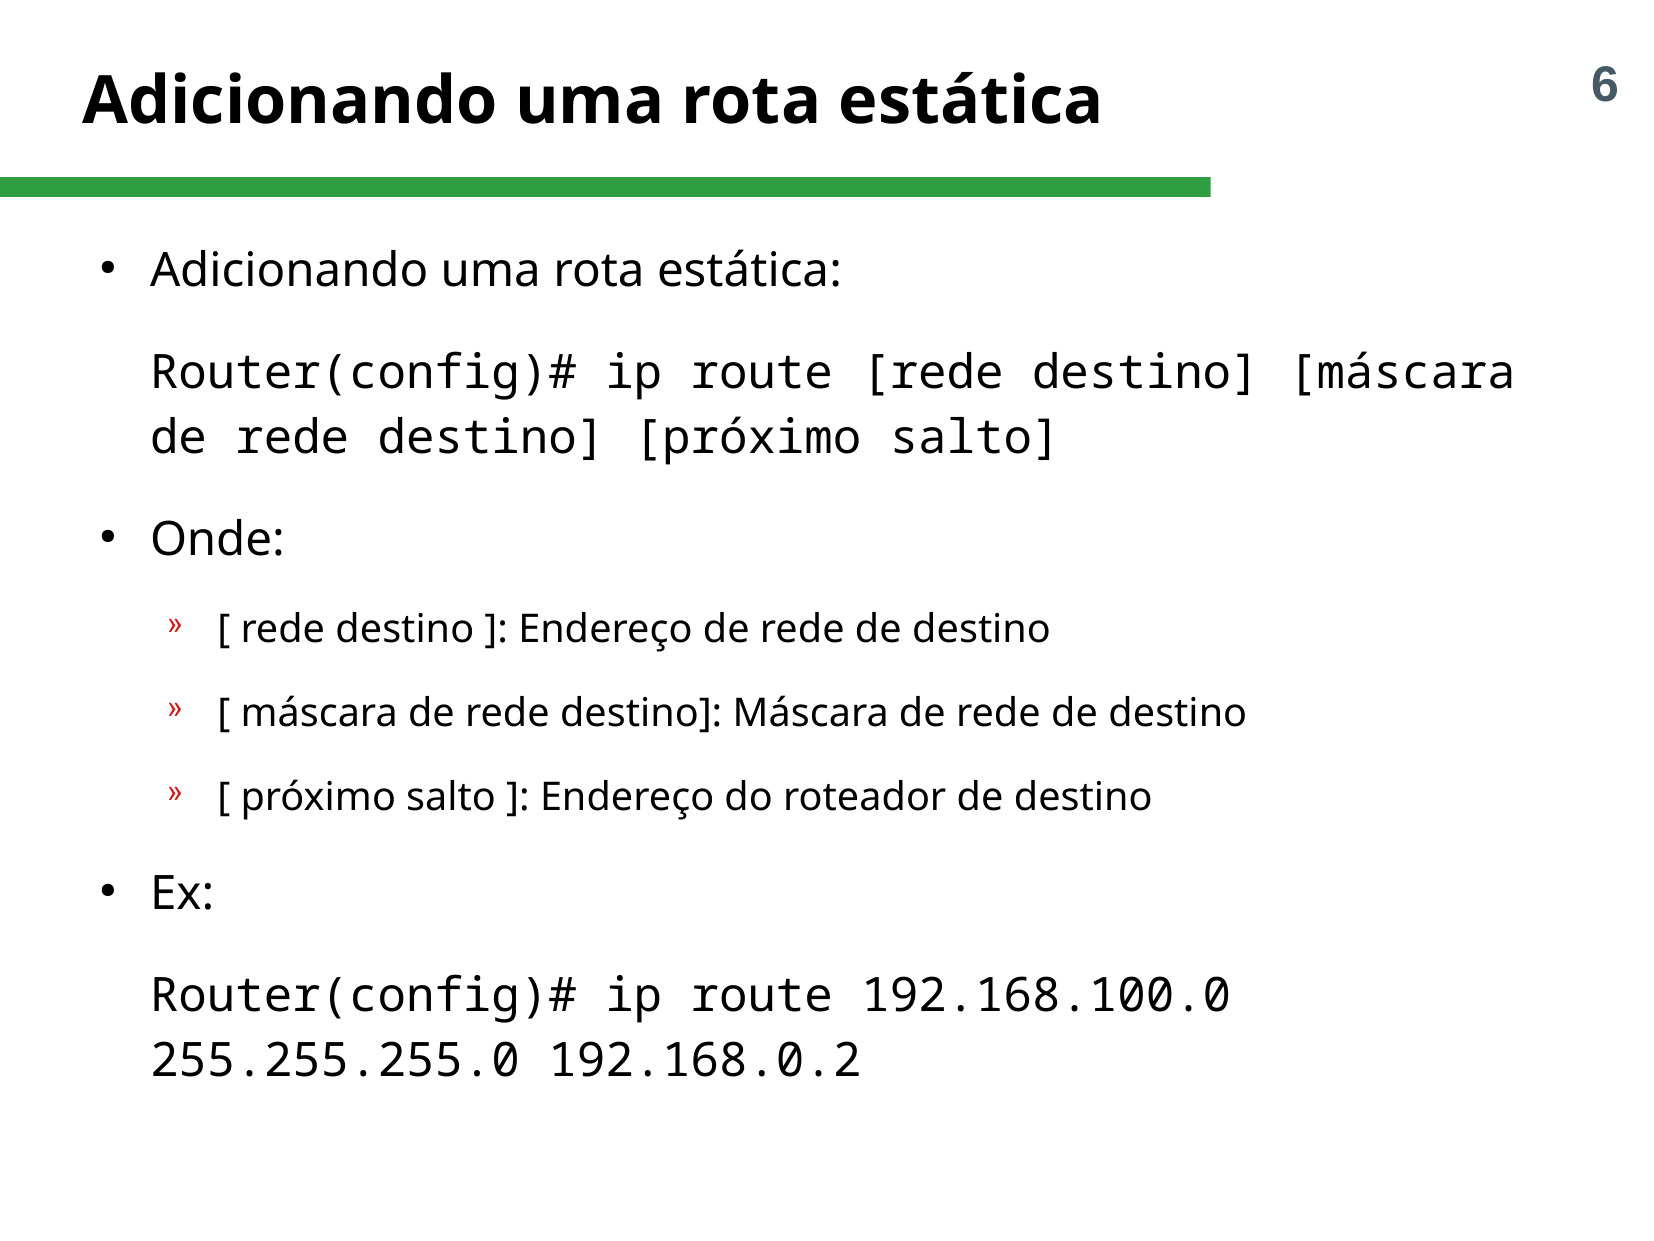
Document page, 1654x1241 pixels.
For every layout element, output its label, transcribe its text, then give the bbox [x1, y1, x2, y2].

list Adicionando uma rota estática: Router(config)# ip route [rede destino] [máscara de rede destino] [próximo salto] Onde: [ rede destino ]: Endereço de rede de destino [ máscara de rede destino]: Máscara de rede de destino [ próximo salto ]: Endereço do roteador de destino Ex: Router(config)# ip route 192.168.100.0 255.255.255.0 192.168.0.2 [82, 236, 1571, 1093]
title Adicionando uma rota estática [82, 0, 1152, 202]
